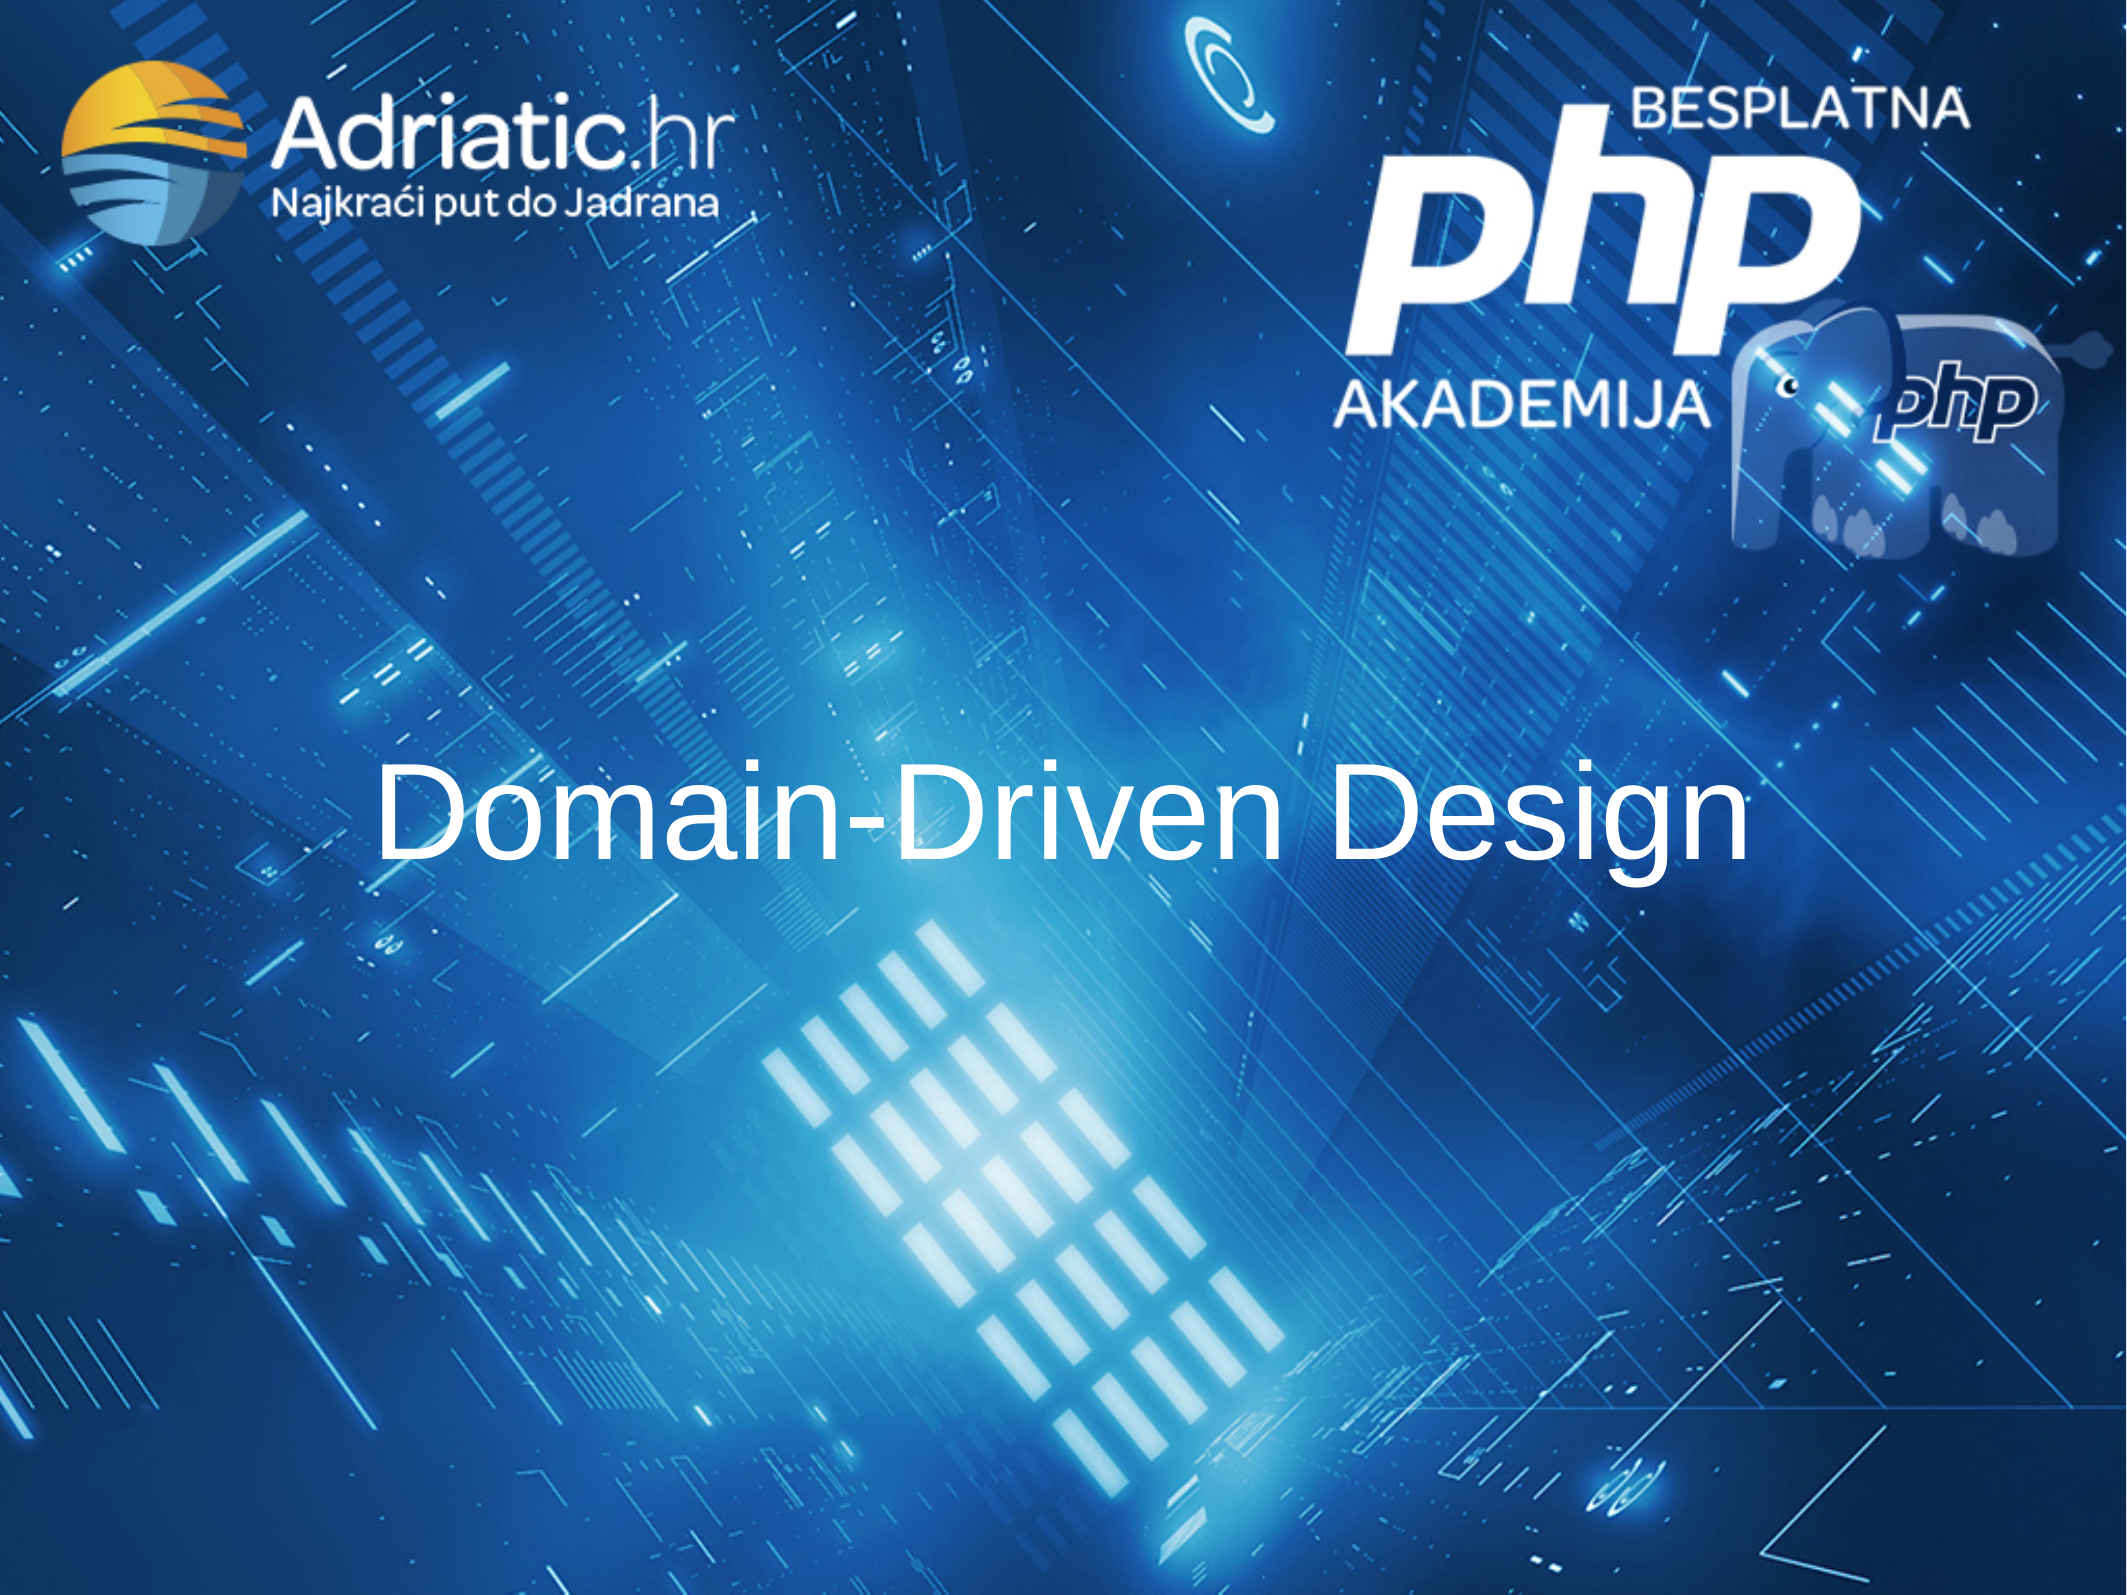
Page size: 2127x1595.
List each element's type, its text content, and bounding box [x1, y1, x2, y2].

picture [0, 0, 2127, 1595]
title Domain-Driven Design [106, 678, 2020, 945]
